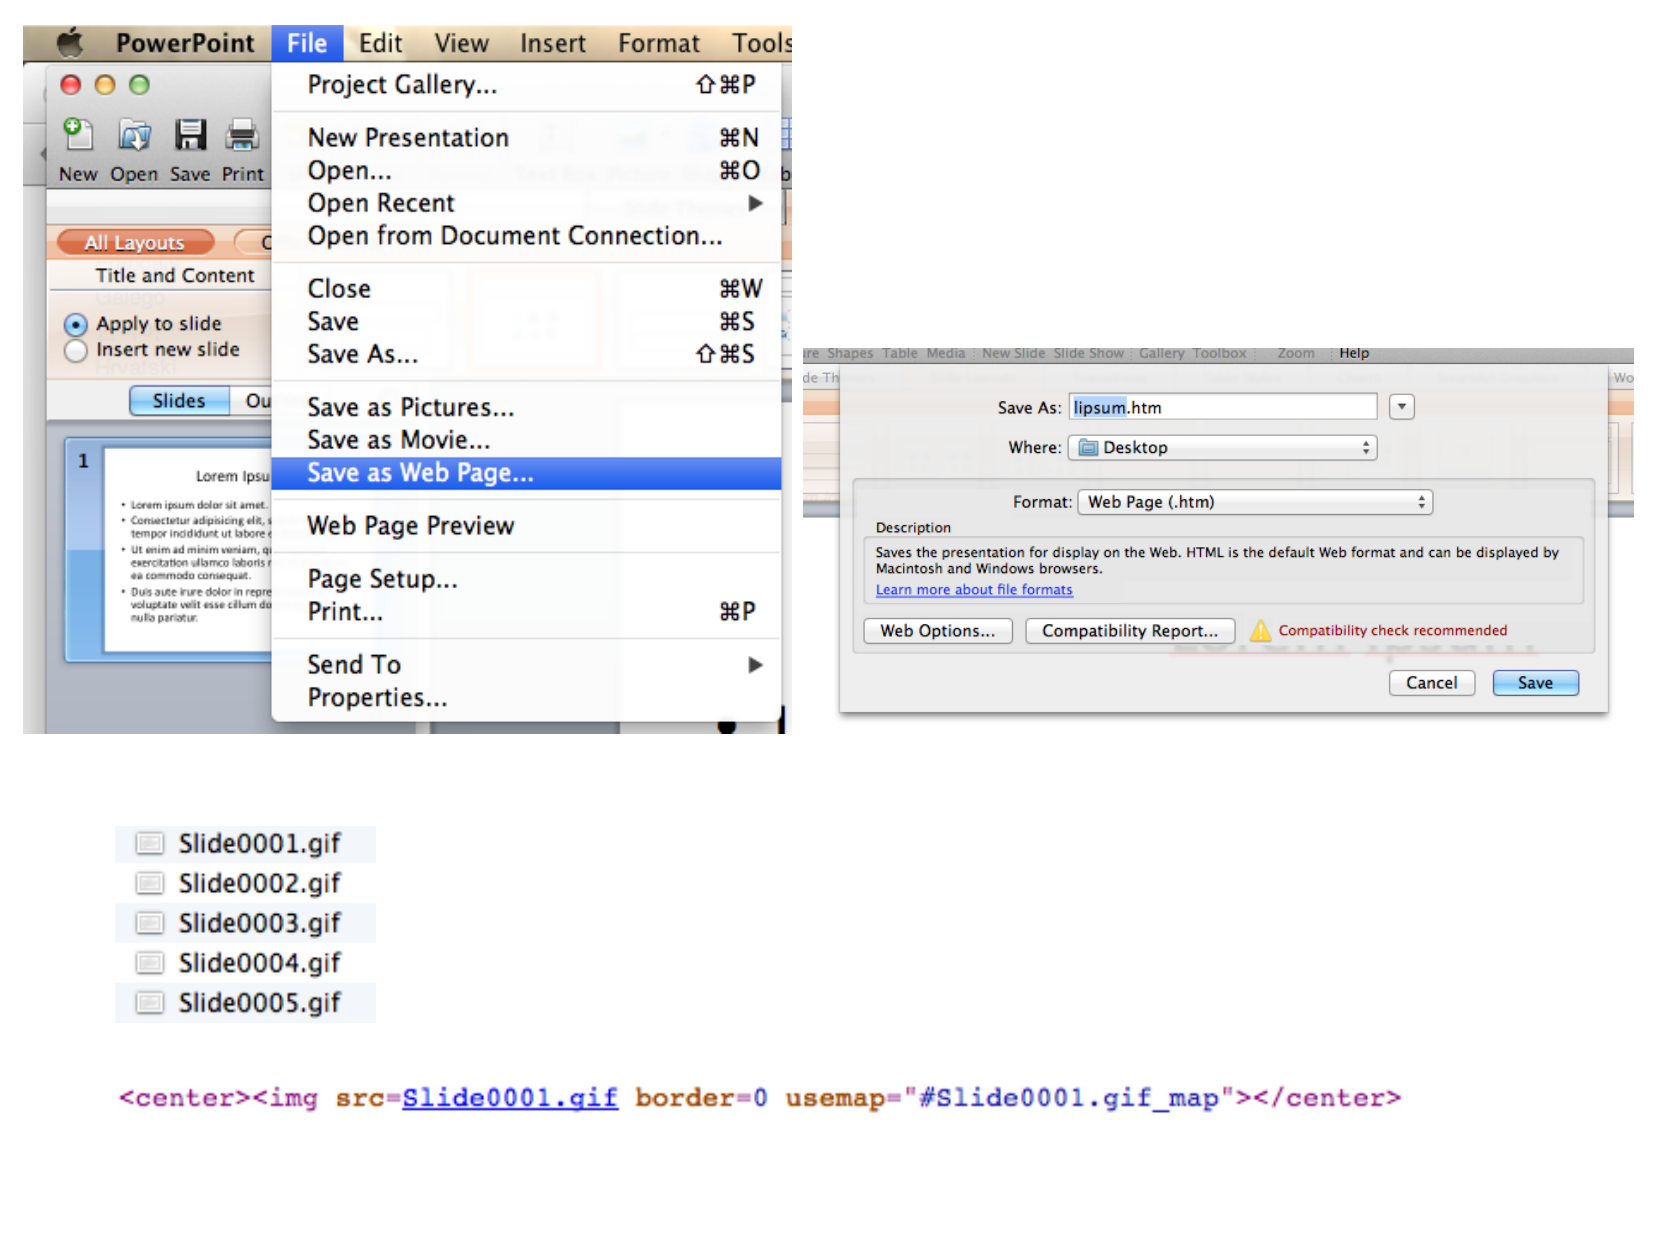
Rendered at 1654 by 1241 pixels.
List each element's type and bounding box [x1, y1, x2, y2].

picture [23, 25, 792, 734]
picture [115, 1060, 1418, 1134]
picture [803, 348, 1634, 732]
picture [115, 826, 376, 1023]
